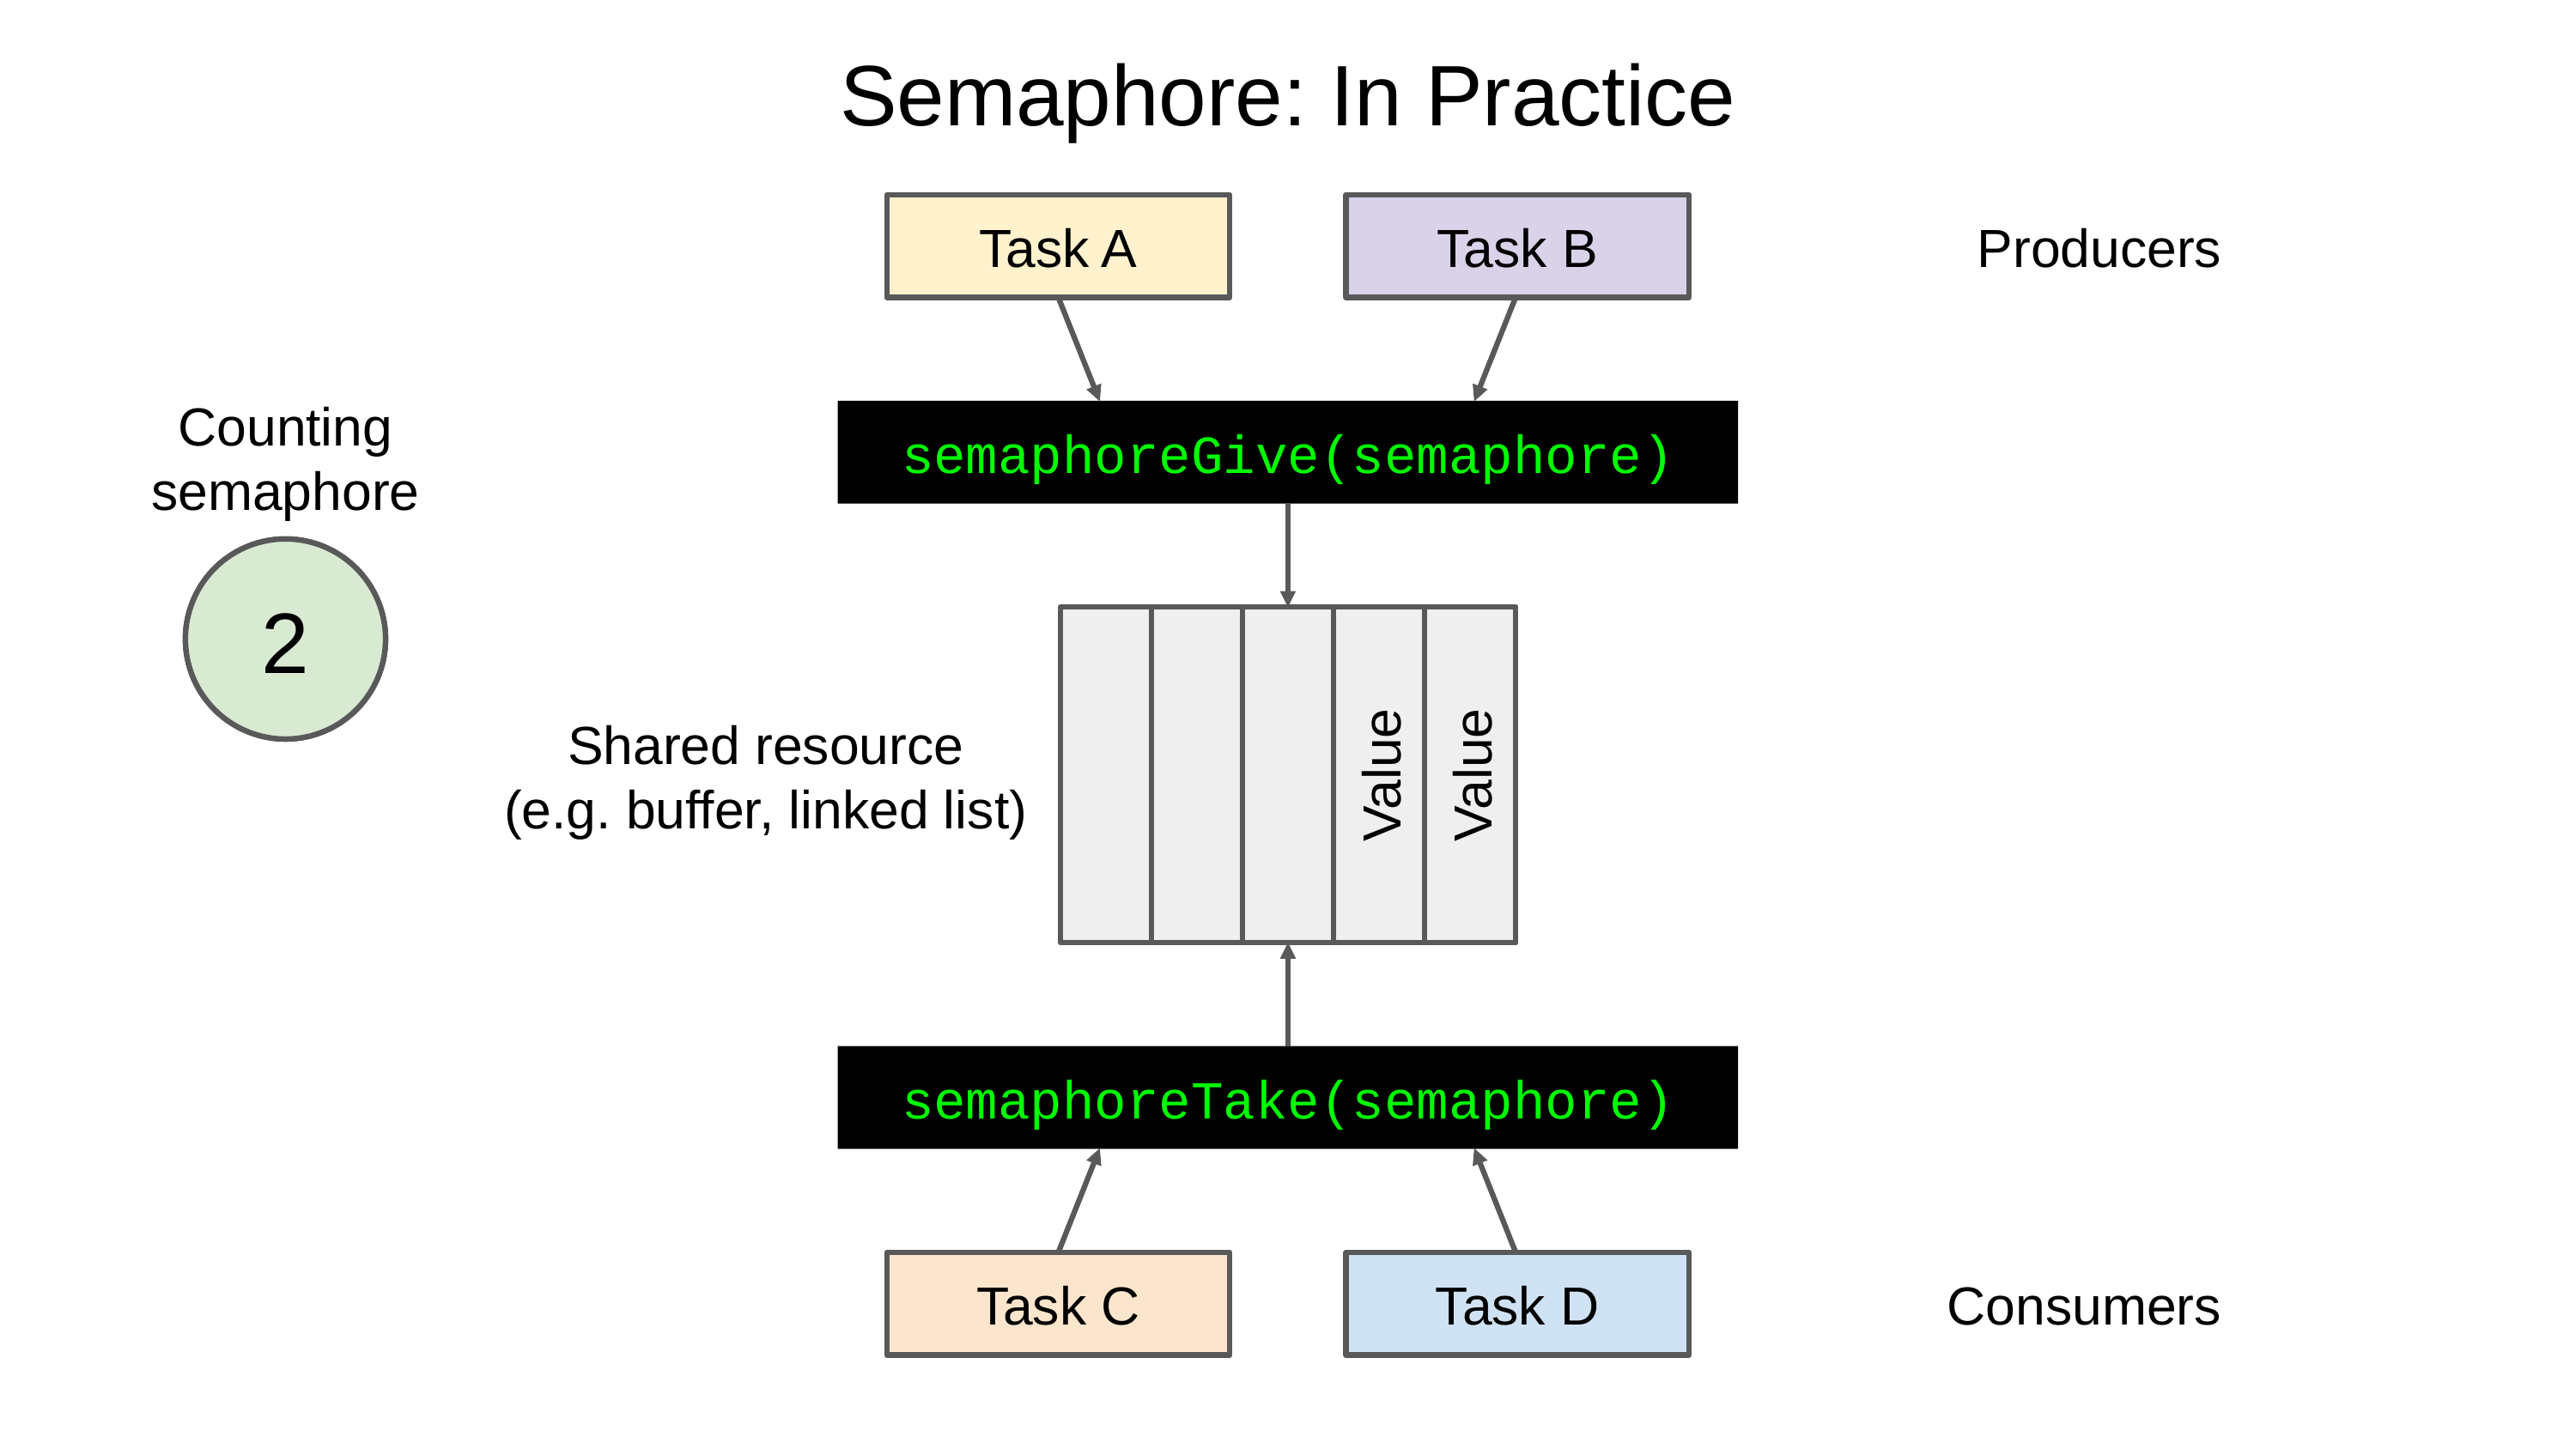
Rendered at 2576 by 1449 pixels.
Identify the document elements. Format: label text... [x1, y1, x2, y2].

text_box Task D [1346, 1252, 1690, 1355]
text_box Value [1333, 607, 1425, 943]
text_box 2 [185, 538, 386, 739]
text_box Counting semaphore [52, 391, 519, 523]
text_box semaphoreTake(semaphore) [837, 1046, 1739, 1149]
text_box Producers [1866, 180, 2333, 312]
text_box Task C [886, 1252, 1230, 1355]
text_box [1060, 607, 1333, 943]
text_box Value [1425, 607, 1516, 943]
text_box semaphoreGive(semaphore) [837, 400, 1739, 504]
text_box Task A [886, 194, 1230, 298]
text_box Task B [1346, 194, 1690, 298]
text_box Semaphore: In Practice [300, 27, 2276, 156]
text_box Consumers [1851, 1239, 2318, 1369]
text_box Shared resource (e.g. buffer, linked list) [471, 703, 1060, 846]
